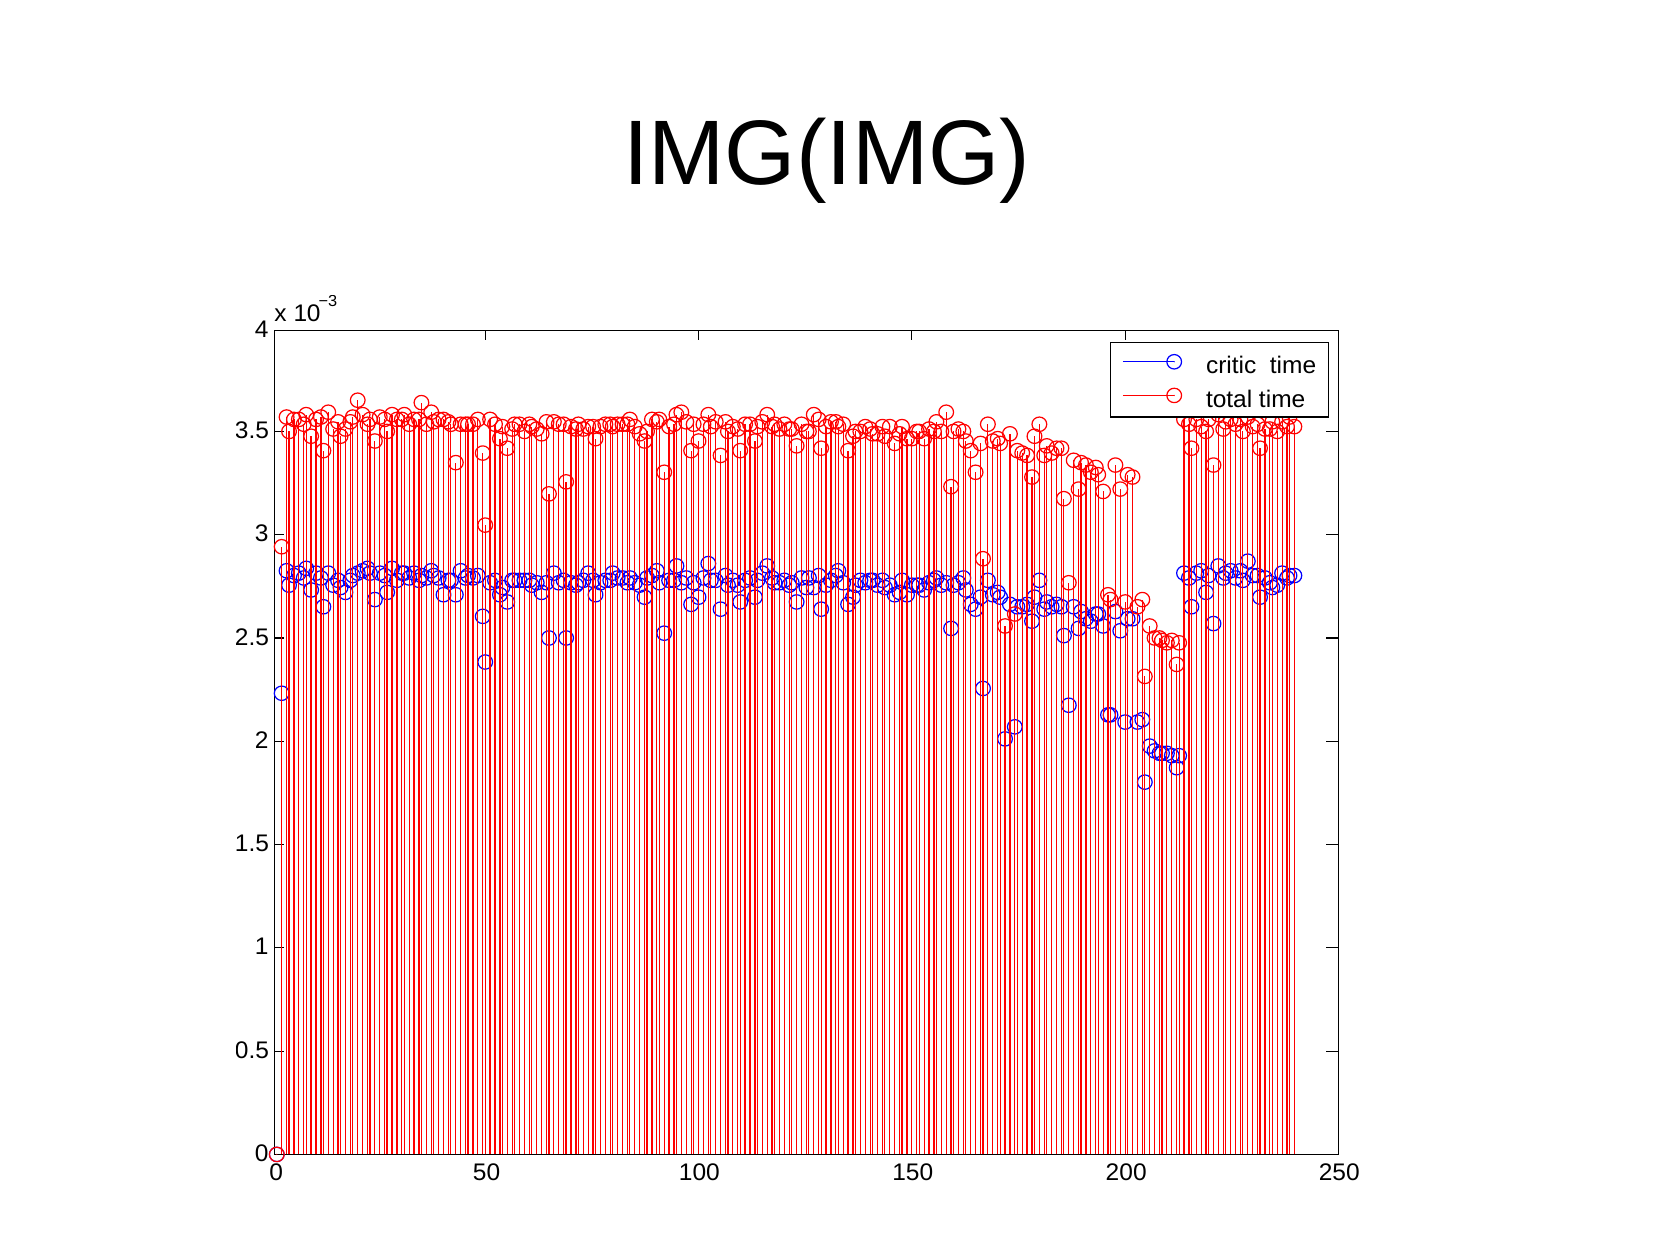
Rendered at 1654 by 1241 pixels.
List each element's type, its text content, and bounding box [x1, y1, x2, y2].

picture [236, 295, 1359, 1182]
title IMG(IMG) [82, 49, 1571, 257]
